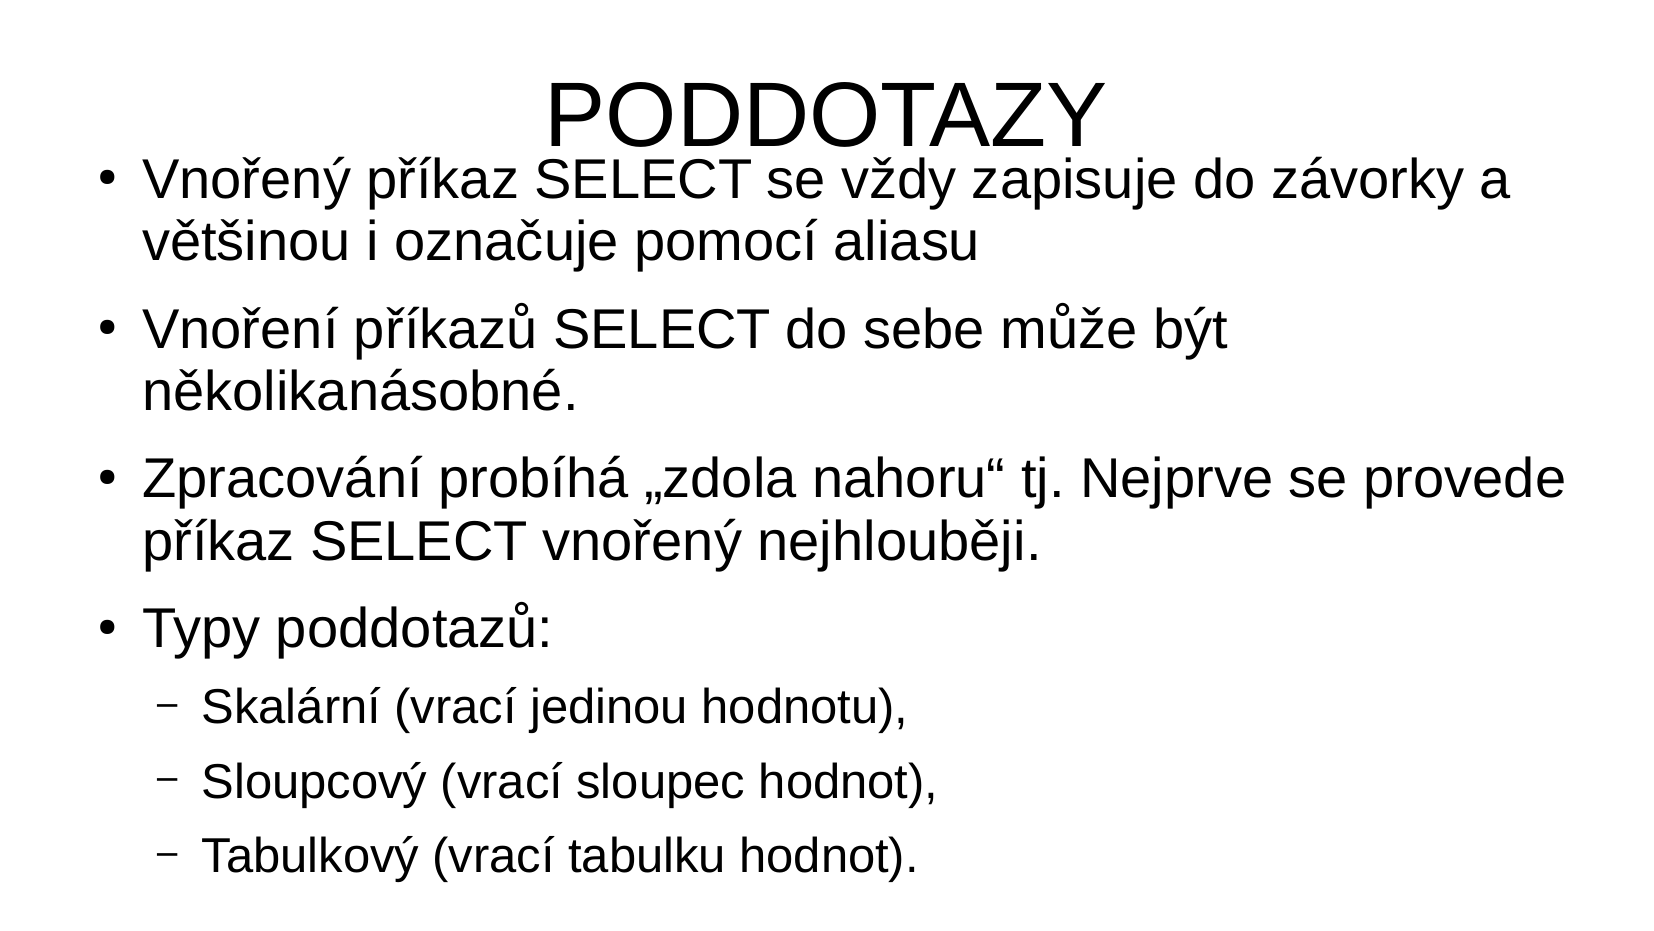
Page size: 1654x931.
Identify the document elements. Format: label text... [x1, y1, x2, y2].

title PODDOTAZY [82, 37, 1571, 147]
list Vnořený příkaz SELECT se vždy zapisuje do závorky a většinou i označuje pomocí aliasu Vnoření příkazů SELECT do sebe může být několikanásobné. Zpracování probíhá „zdola nahoru“ tj. Nejprve se provede příkaz SELECT vnořený nejhlouběji. Typy poddotazů: Skalární (vrací jedinou hodnotu), Sloupcový (vrací sloupec hodnot), Tabulkový (vrací tabulku hodnot). [82, 147, 1571, 886]
